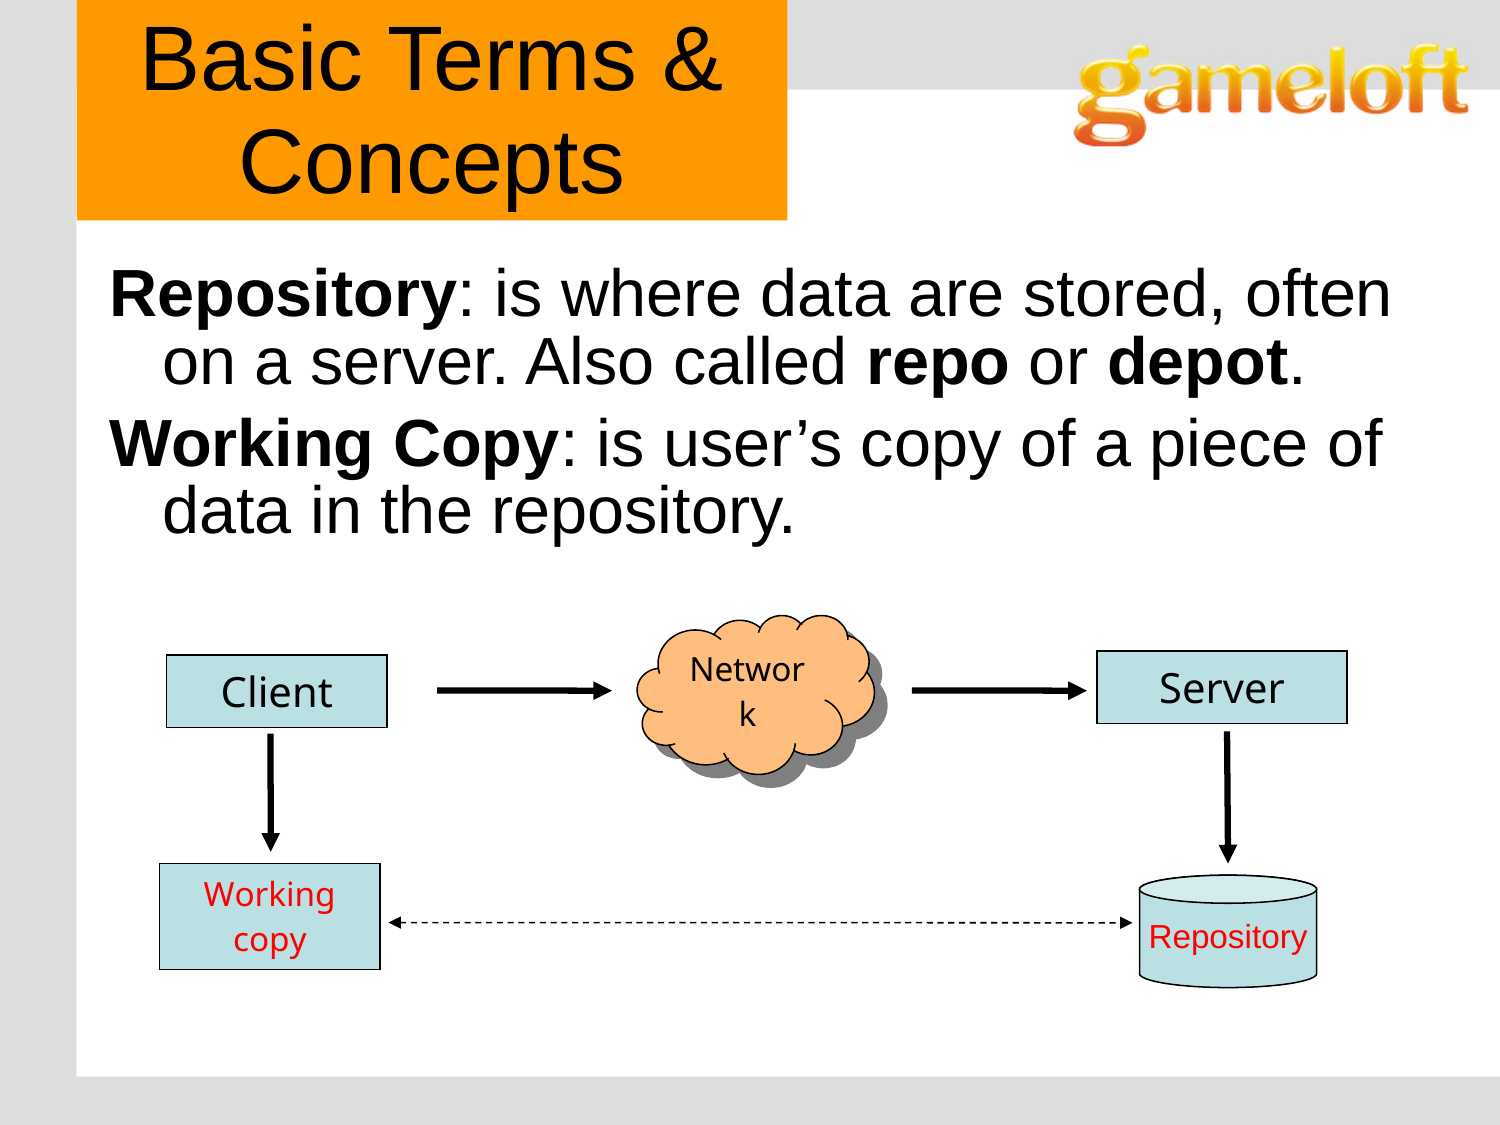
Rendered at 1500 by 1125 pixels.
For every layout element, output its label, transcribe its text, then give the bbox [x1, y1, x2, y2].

text_box Working copy [159, 863, 381, 970]
text_box [1139, 891, 1317, 910]
title Basic Terms & Concepts [76, 0, 788, 221]
picture [0, 0, 1500, 1125]
list Repository: is where data are stored, often on a server. Also called repo or depot. Working Copy: is user’s copy of a piece of data in the repository. [76, 255, 1473, 562]
text_box Network [637, 615, 875, 775]
text_box Server [1097, 650, 1348, 724]
text_box Repository [1127, 910, 1329, 964]
text_box Client [166, 655, 388, 728]
text_box [1139, 964, 1317, 988]
